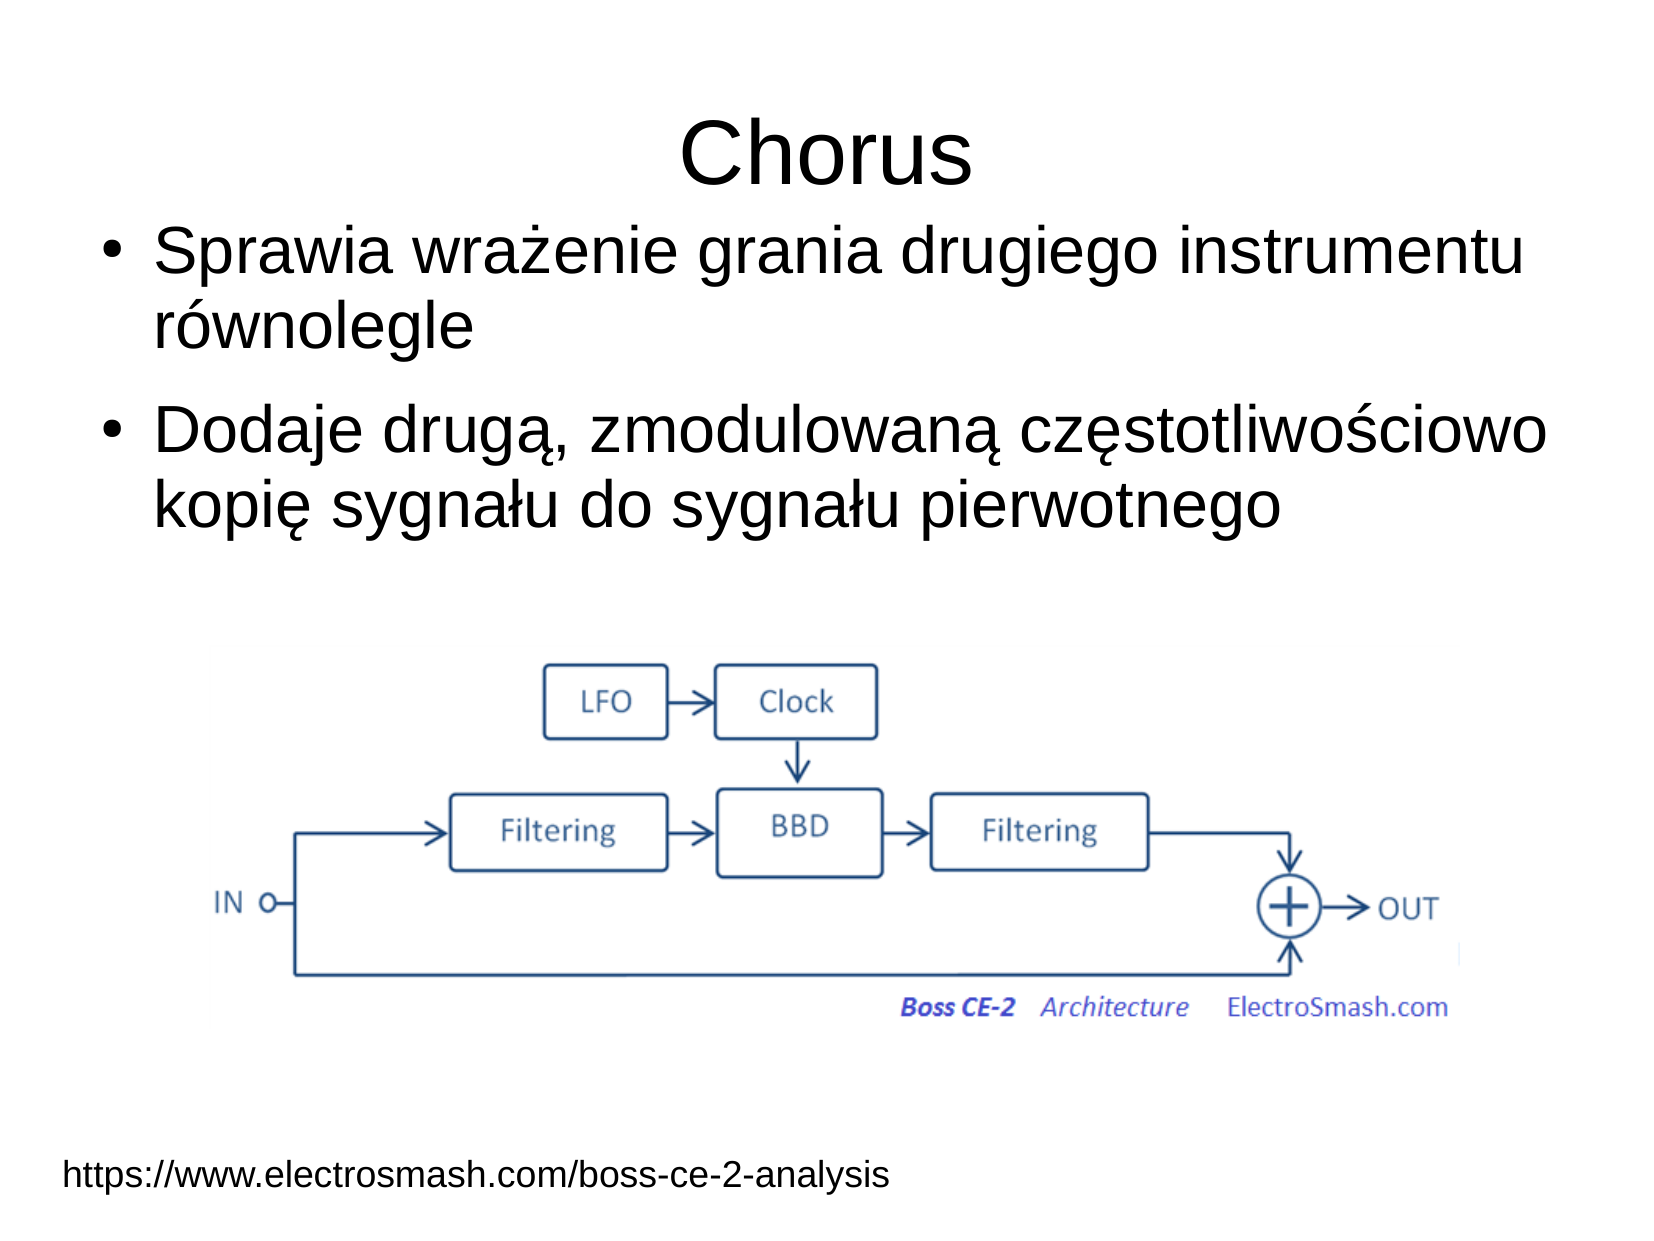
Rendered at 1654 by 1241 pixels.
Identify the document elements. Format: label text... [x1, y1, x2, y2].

title Chorus [82, 49, 1571, 257]
picture [209, 645, 1460, 1029]
list Sprawia wrażenie grania drugiego instrumentu równolegle Dodaje drugą, zmodulowaną częstotliwościowo kopię sygnału do sygnału pierwotnego [82, 257, 1571, 933]
text_box https://www.electrosmash.com/boss-ce-2-analysis [47, 1145, 1394, 1241]
